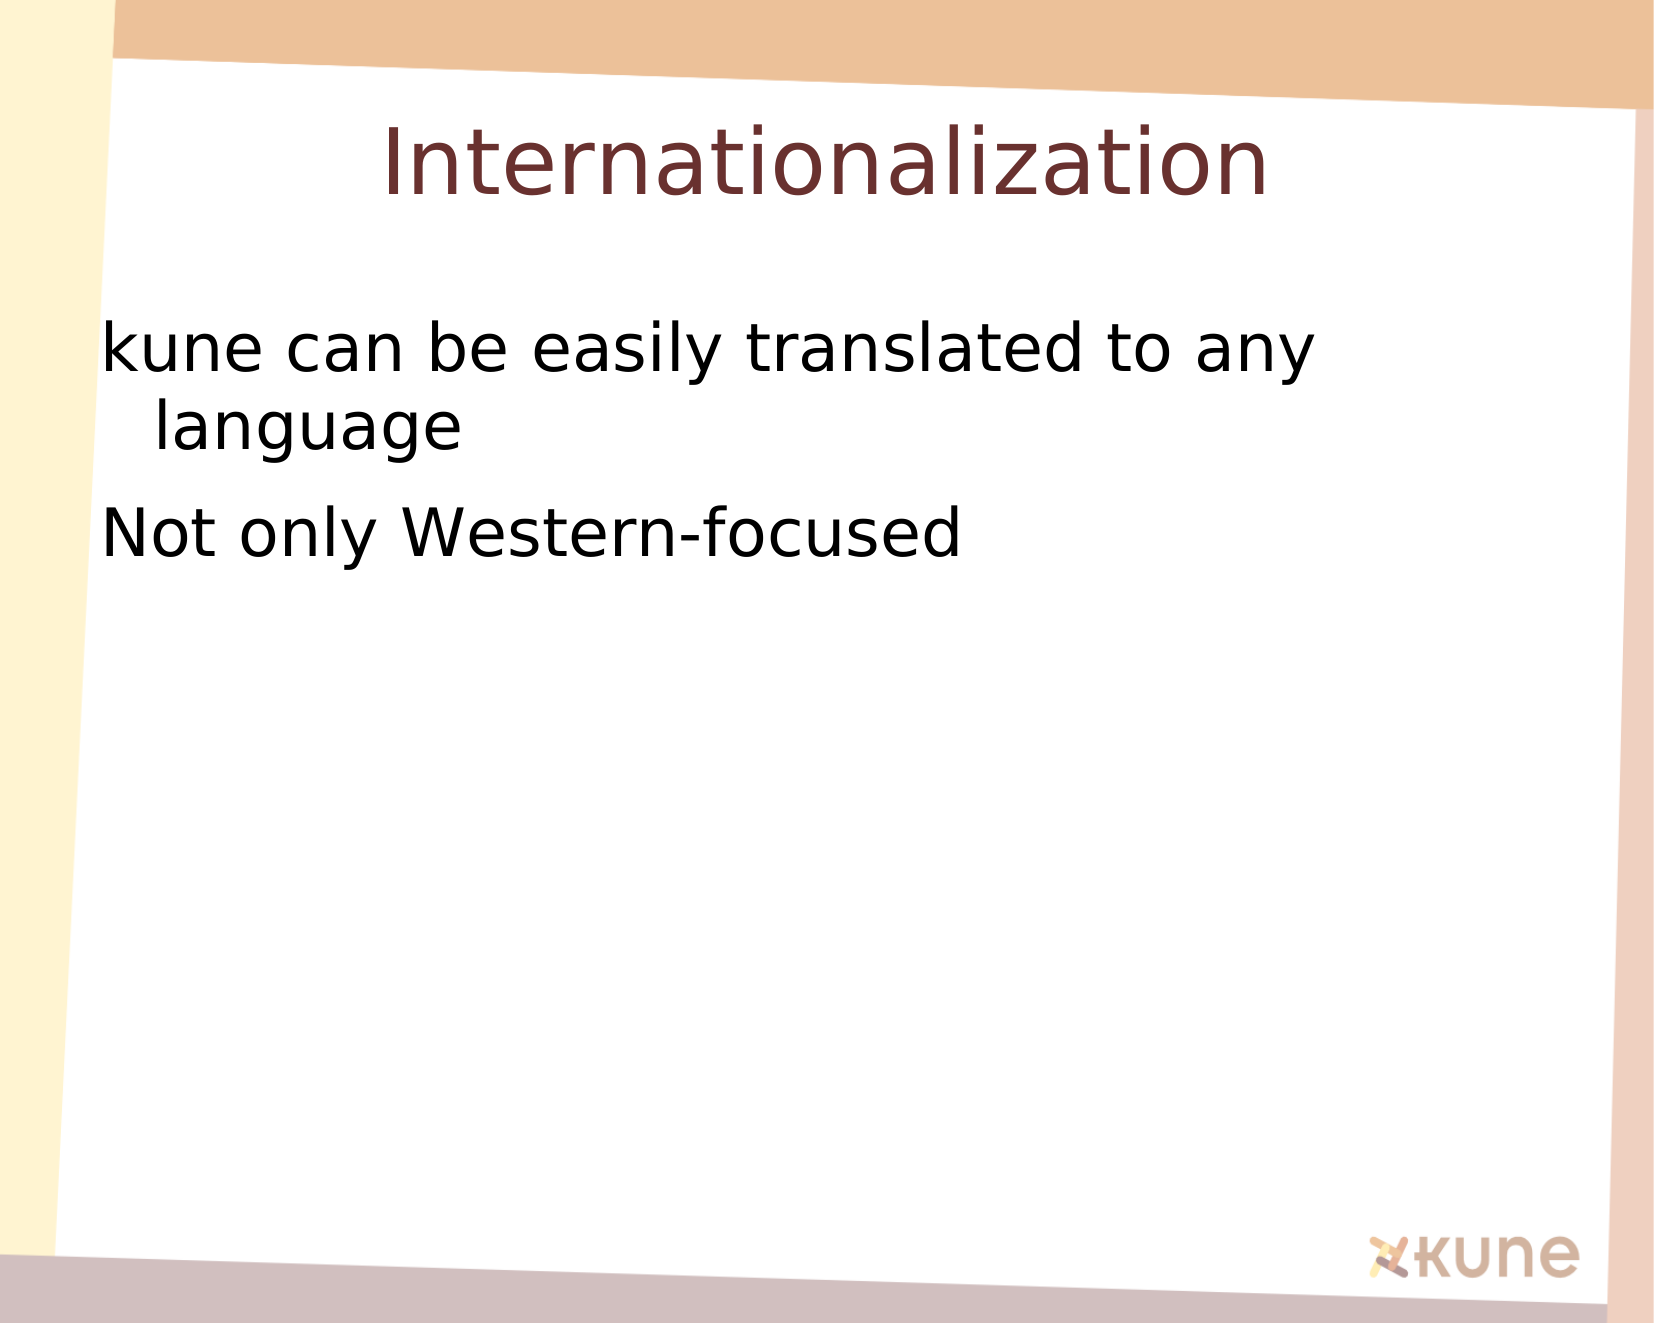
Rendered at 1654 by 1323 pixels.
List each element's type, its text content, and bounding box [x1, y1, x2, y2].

list kune can be easily translated to any language Not only Western-focused [82, 309, 1571, 1183]
picture [0, 0, 1654, 1323]
title Internationalization [82, 52, 1571, 274]
